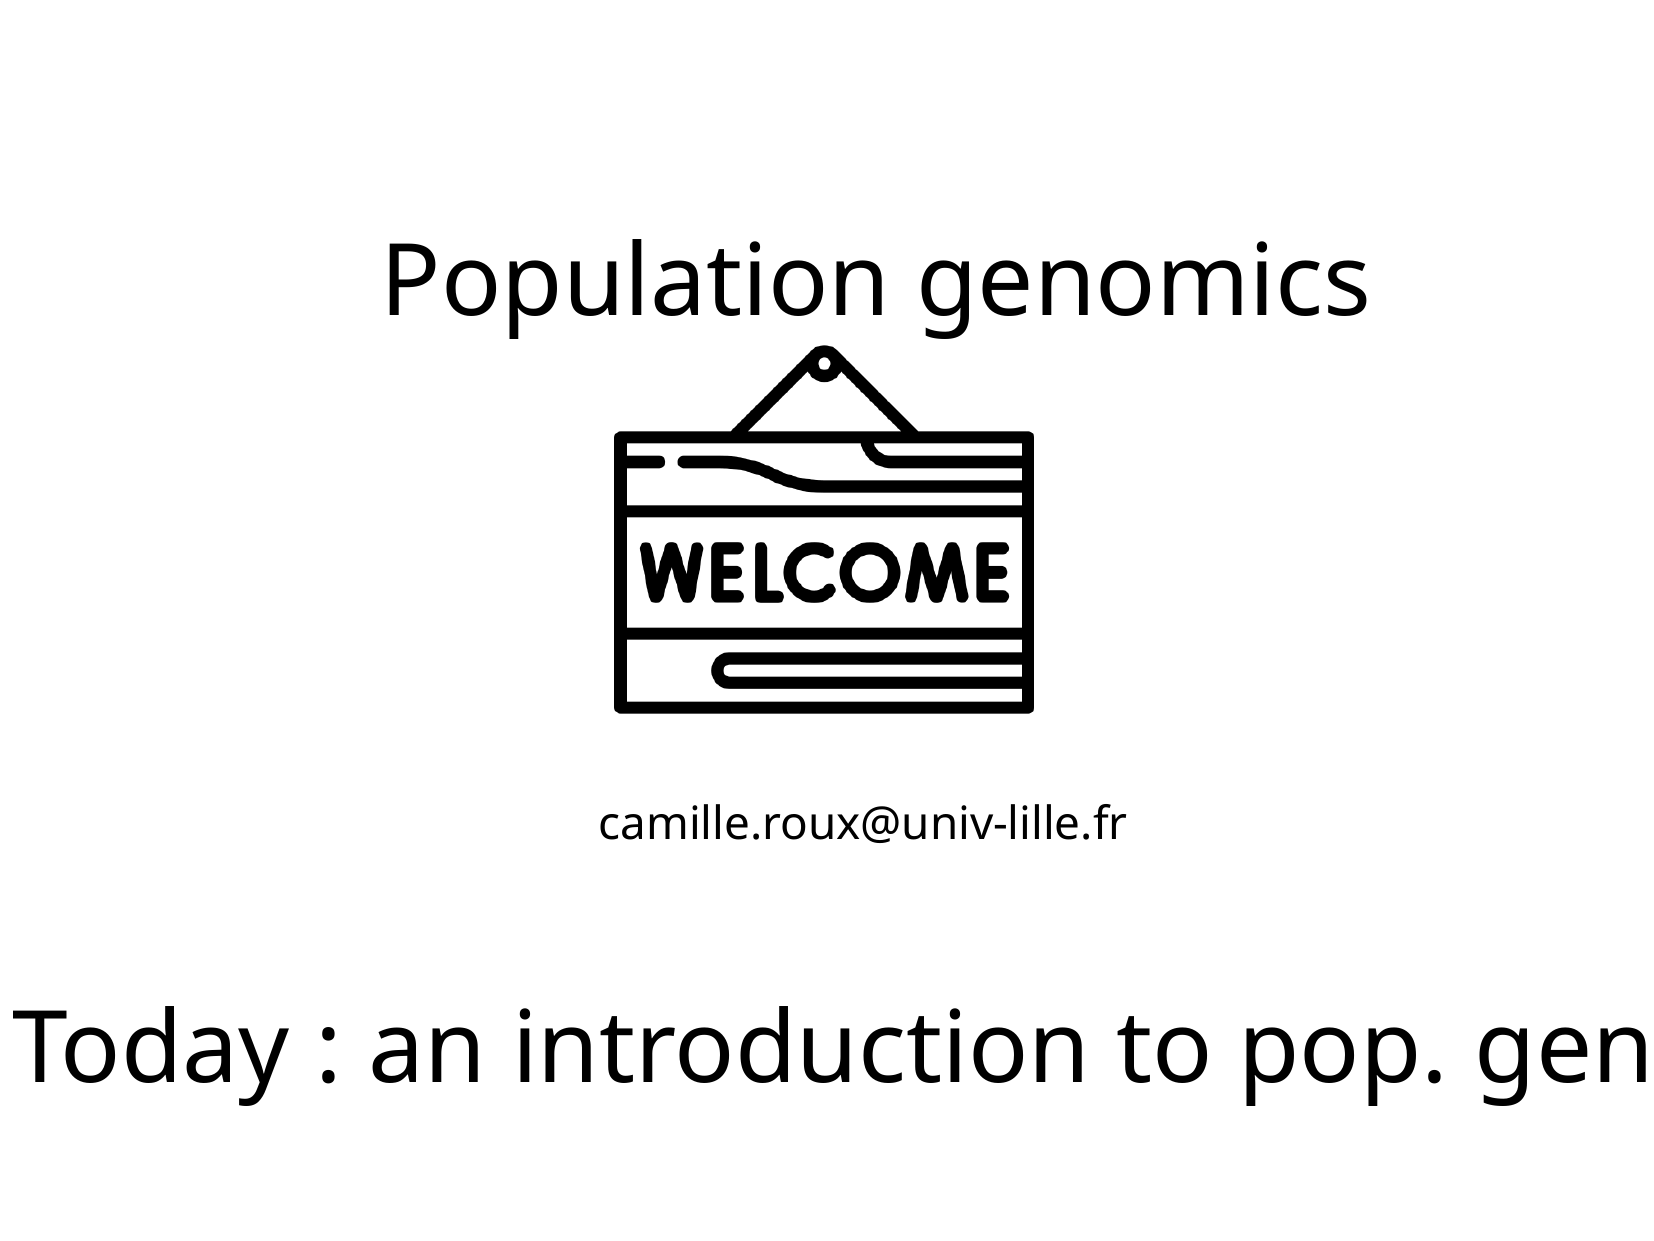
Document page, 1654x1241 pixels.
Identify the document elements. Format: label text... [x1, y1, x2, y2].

text_box Population genomics [366, 200, 1296, 323]
text_box Today : an introduction to pop. geno. [0, 968, 1628, 1091]
text_box camille.roux@univ-lille.fr [583, 783, 1068, 848]
picture [614, 319, 1034, 739]
